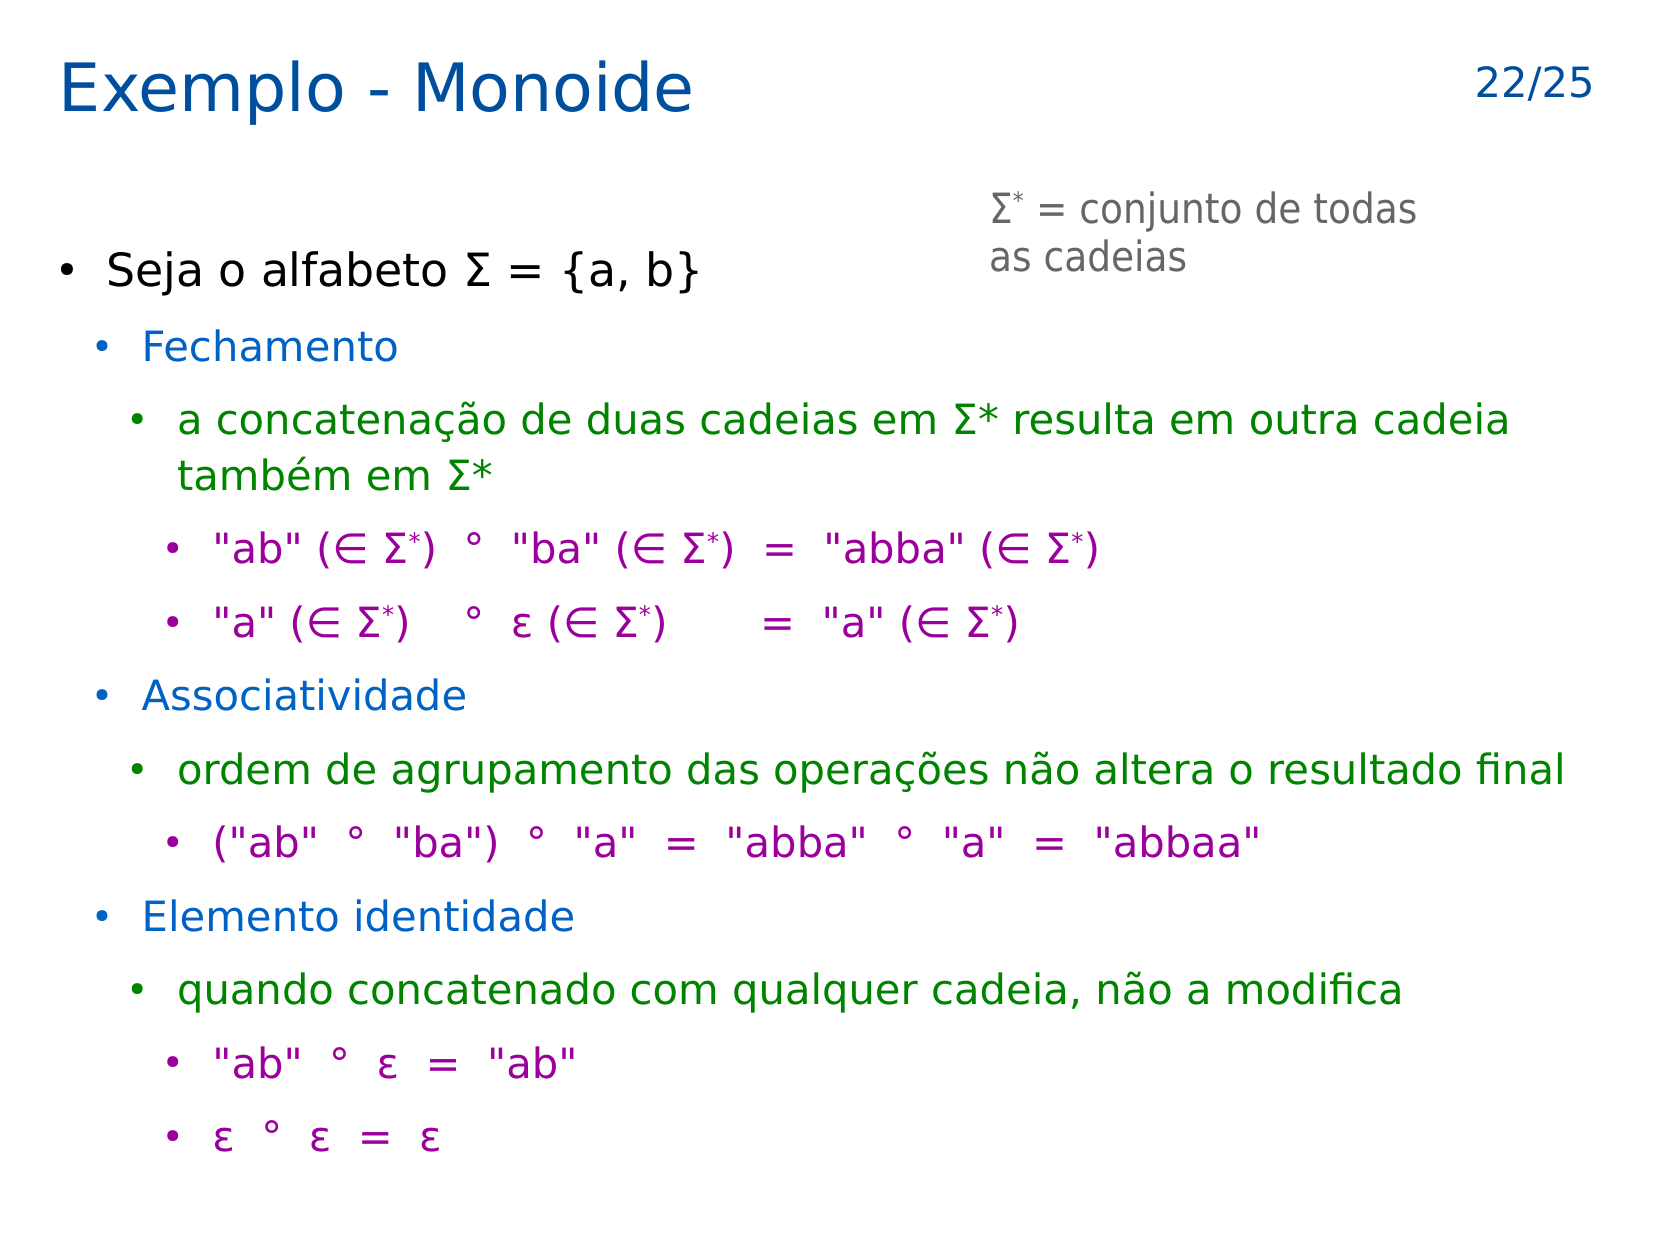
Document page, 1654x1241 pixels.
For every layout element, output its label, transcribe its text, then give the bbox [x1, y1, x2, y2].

list Seja o alfabeto Σ = {a, b} Fechamento a concatenação de duas cadeias em Σ* resulta em outra cadeia também em Σ* "ab" (∈ Σ*) ° "ba" (∈ Σ*) = "abba" (∈ Σ*) "a" (∈ Σ*) ° ε (∈ Σ*) = "a" (∈ Σ*) Associatividade ordem de agrupamento das operações não altera o resultado final ("ab" ° "ba") ° "a" = "abba" ° "a" = "abbaa" Elemento identidade quando concatenado com qualquer cadeia, não a modifica "ab" ° ε = "ab" ε ° ε = ε [59, 236, 1595, 1182]
title Exemplo - Monoide [59, 29, 1625, 148]
text_box Σ* = conjunto de todas as cadeias [974, 177, 1454, 325]
